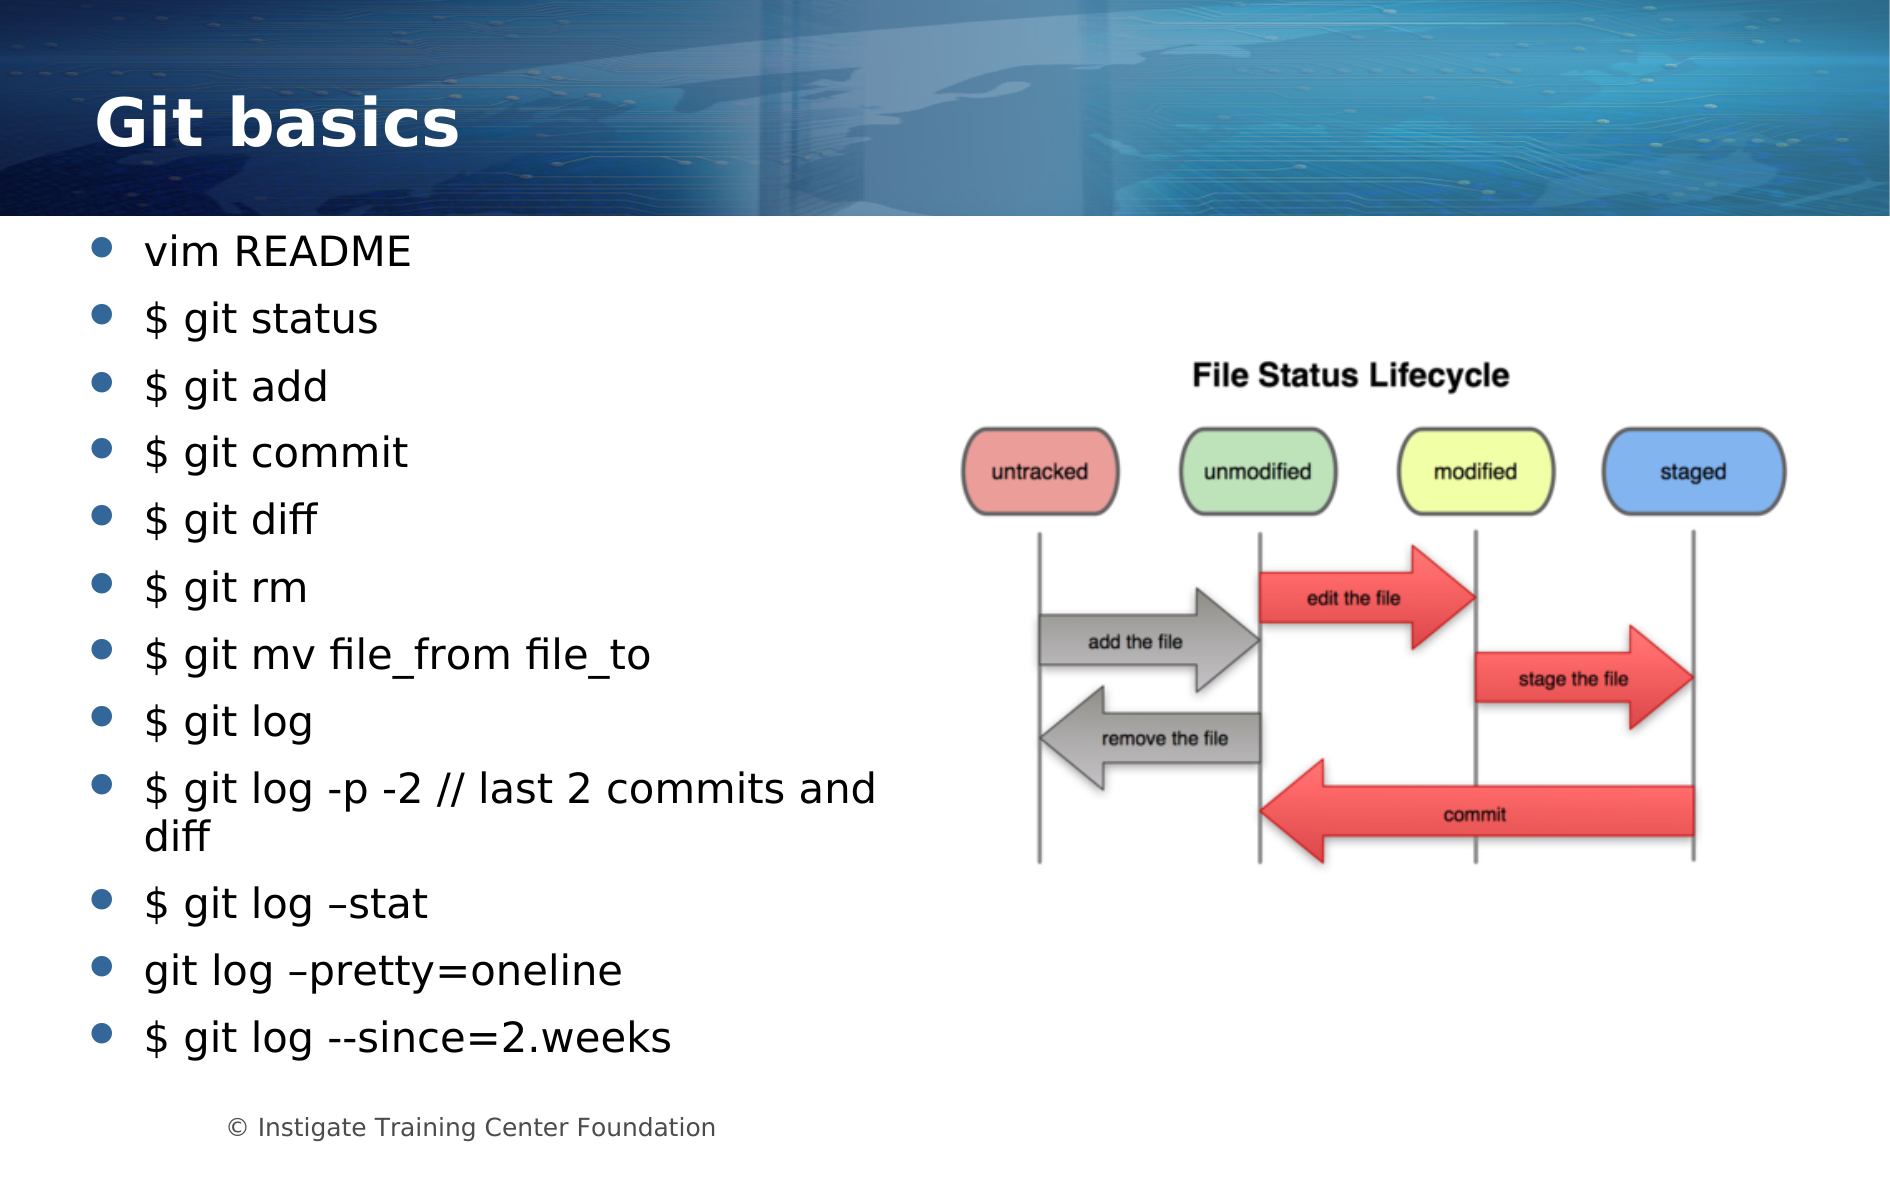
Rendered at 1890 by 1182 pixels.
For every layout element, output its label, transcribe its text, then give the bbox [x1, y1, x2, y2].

title Git basics [94, 47, 1793, 217]
picture [0, 0, 1890, 216]
picture [959, 355, 1789, 881]
list vim README $ git status $ git add $ git commit $ git diff $ git rm $ git mv file_from file_to $ git log $ git log -p -2 // last 2 commits and diff $ git log –stat git log –pretty=oneline $ git log --since=2.weeks [88, 228, 918, 1135]
